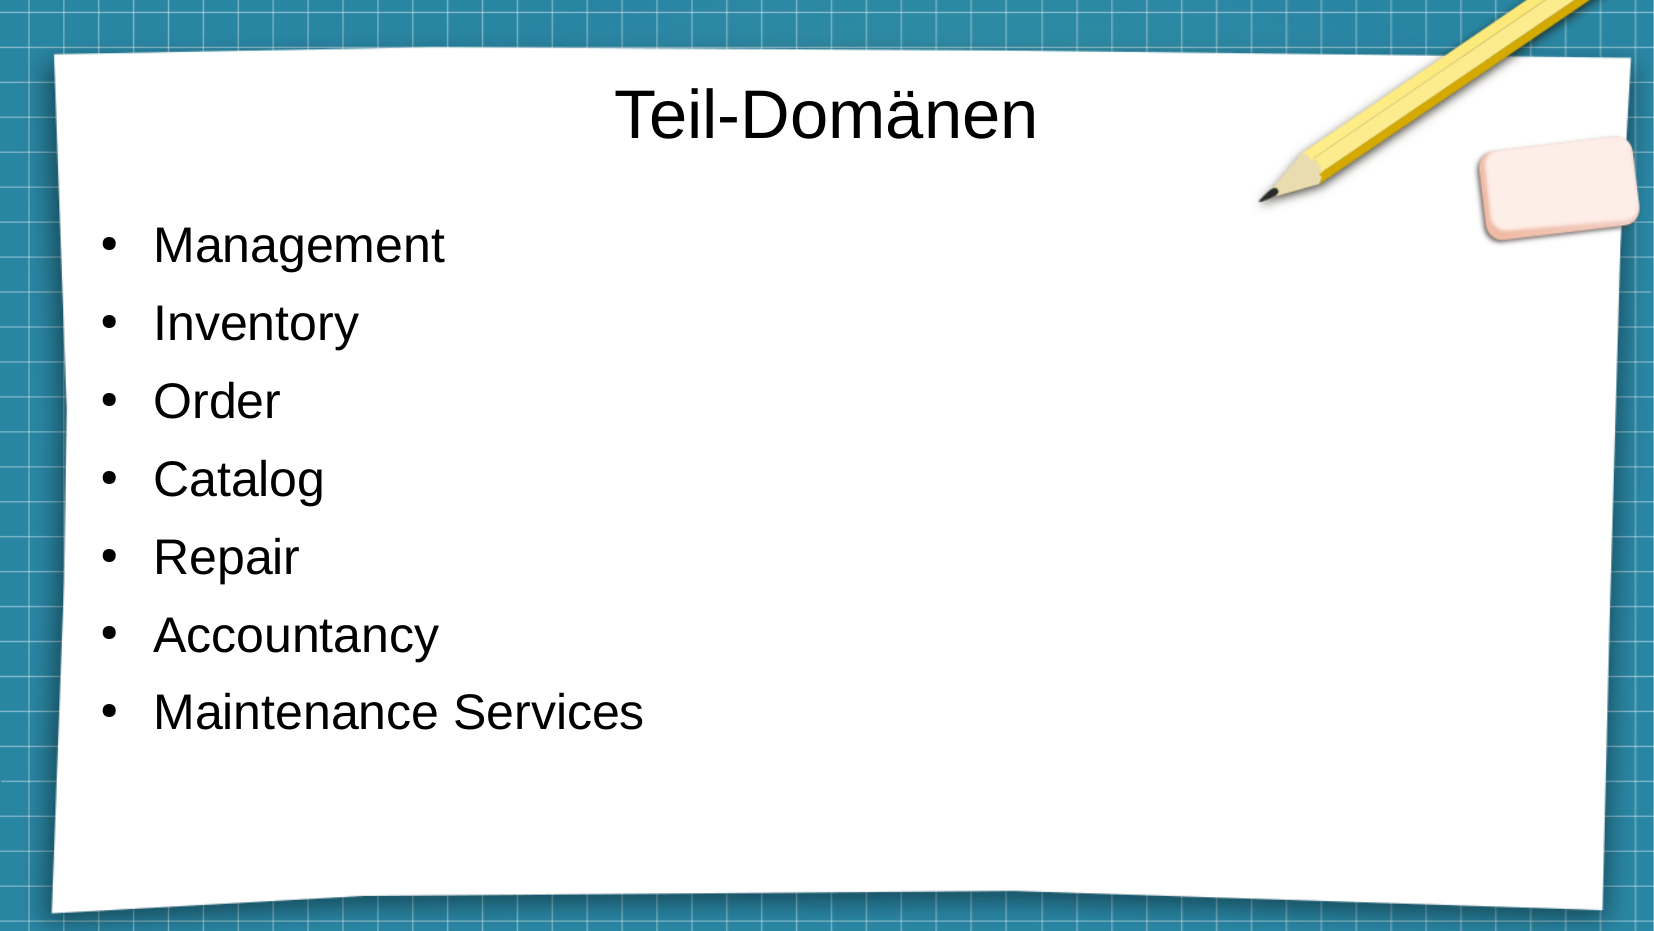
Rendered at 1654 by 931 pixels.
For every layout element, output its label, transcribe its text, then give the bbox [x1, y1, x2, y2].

picture [0, 0, 1654, 931]
list Management Inventory Order Catalog Repair Accountancy Maintenance Services [82, 217, 1571, 758]
title Teil-Domänen [82, 37, 1571, 193]
